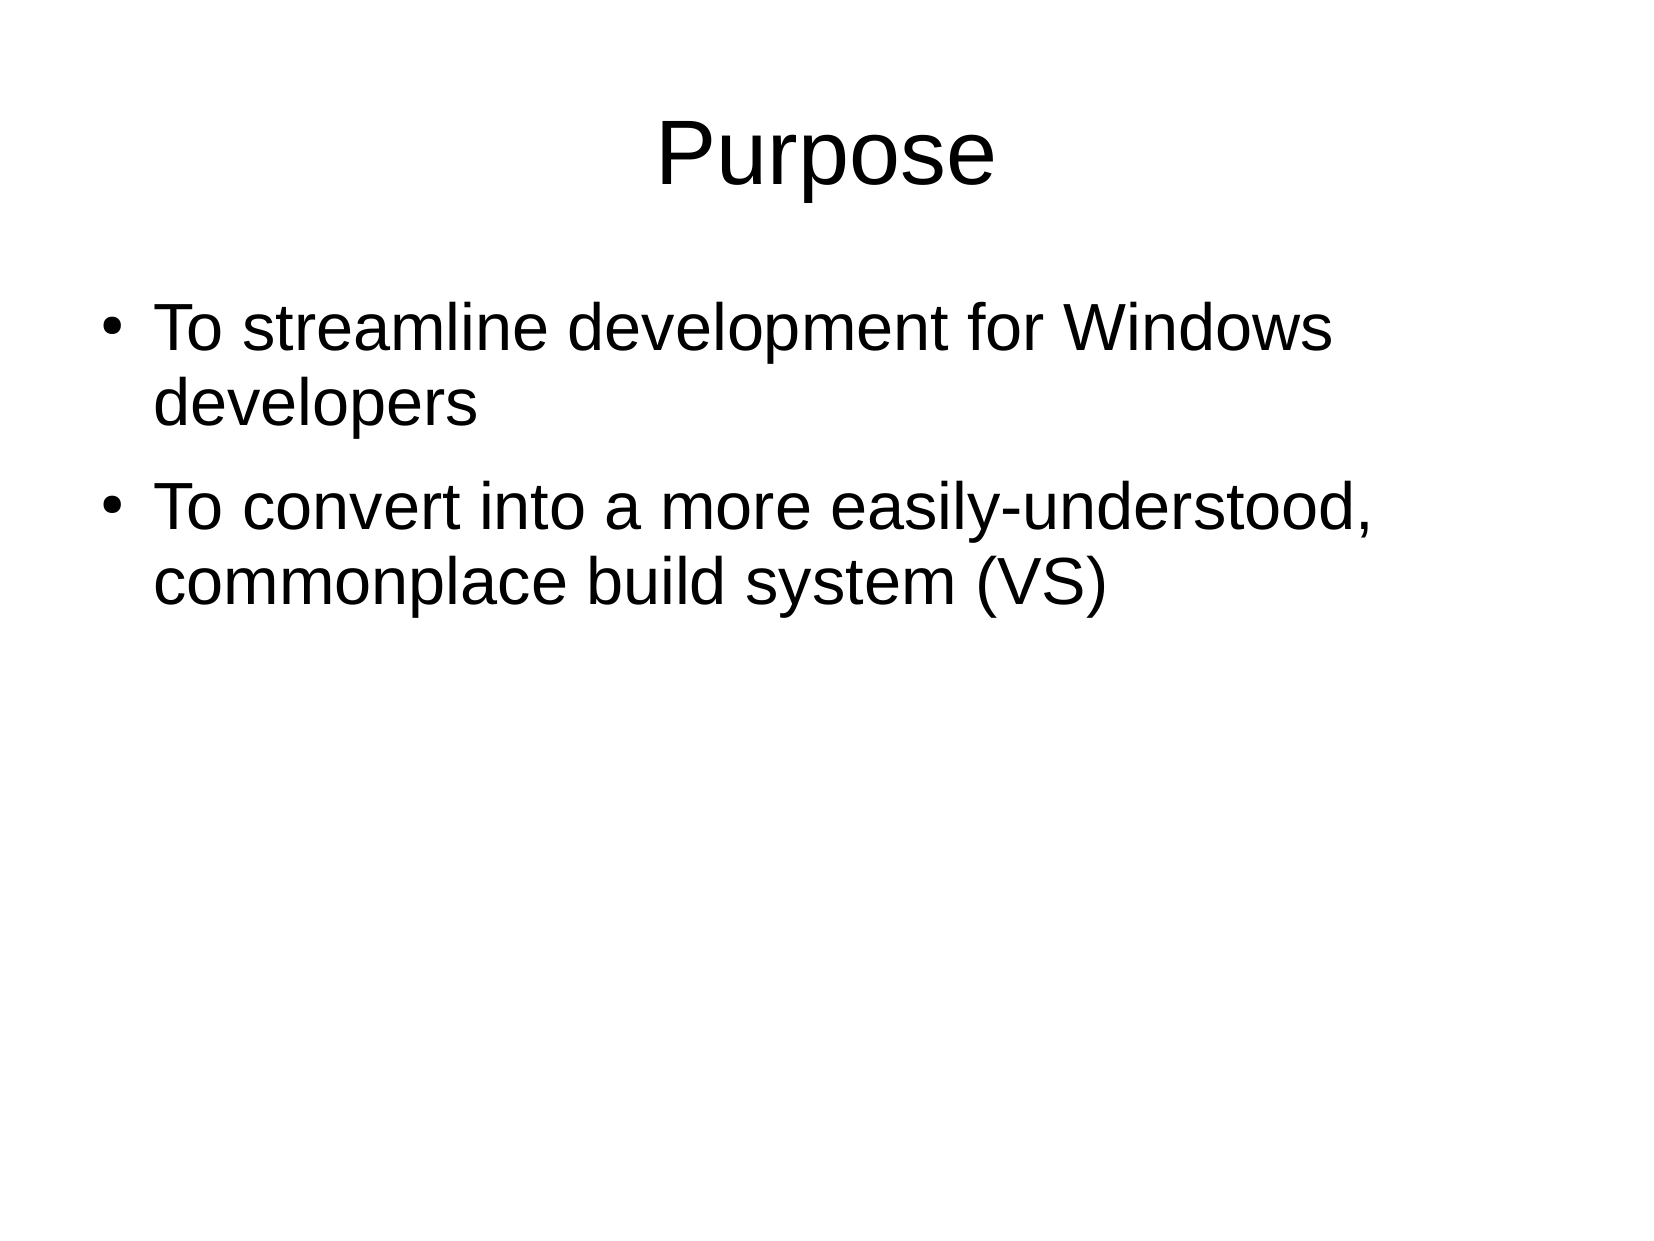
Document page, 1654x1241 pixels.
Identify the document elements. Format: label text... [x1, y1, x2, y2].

title Purpose [82, 49, 1571, 257]
list To streamline development for Windows developers To convert into a more easily-understood, commonplace build system (VS) [82, 290, 1571, 1109]
